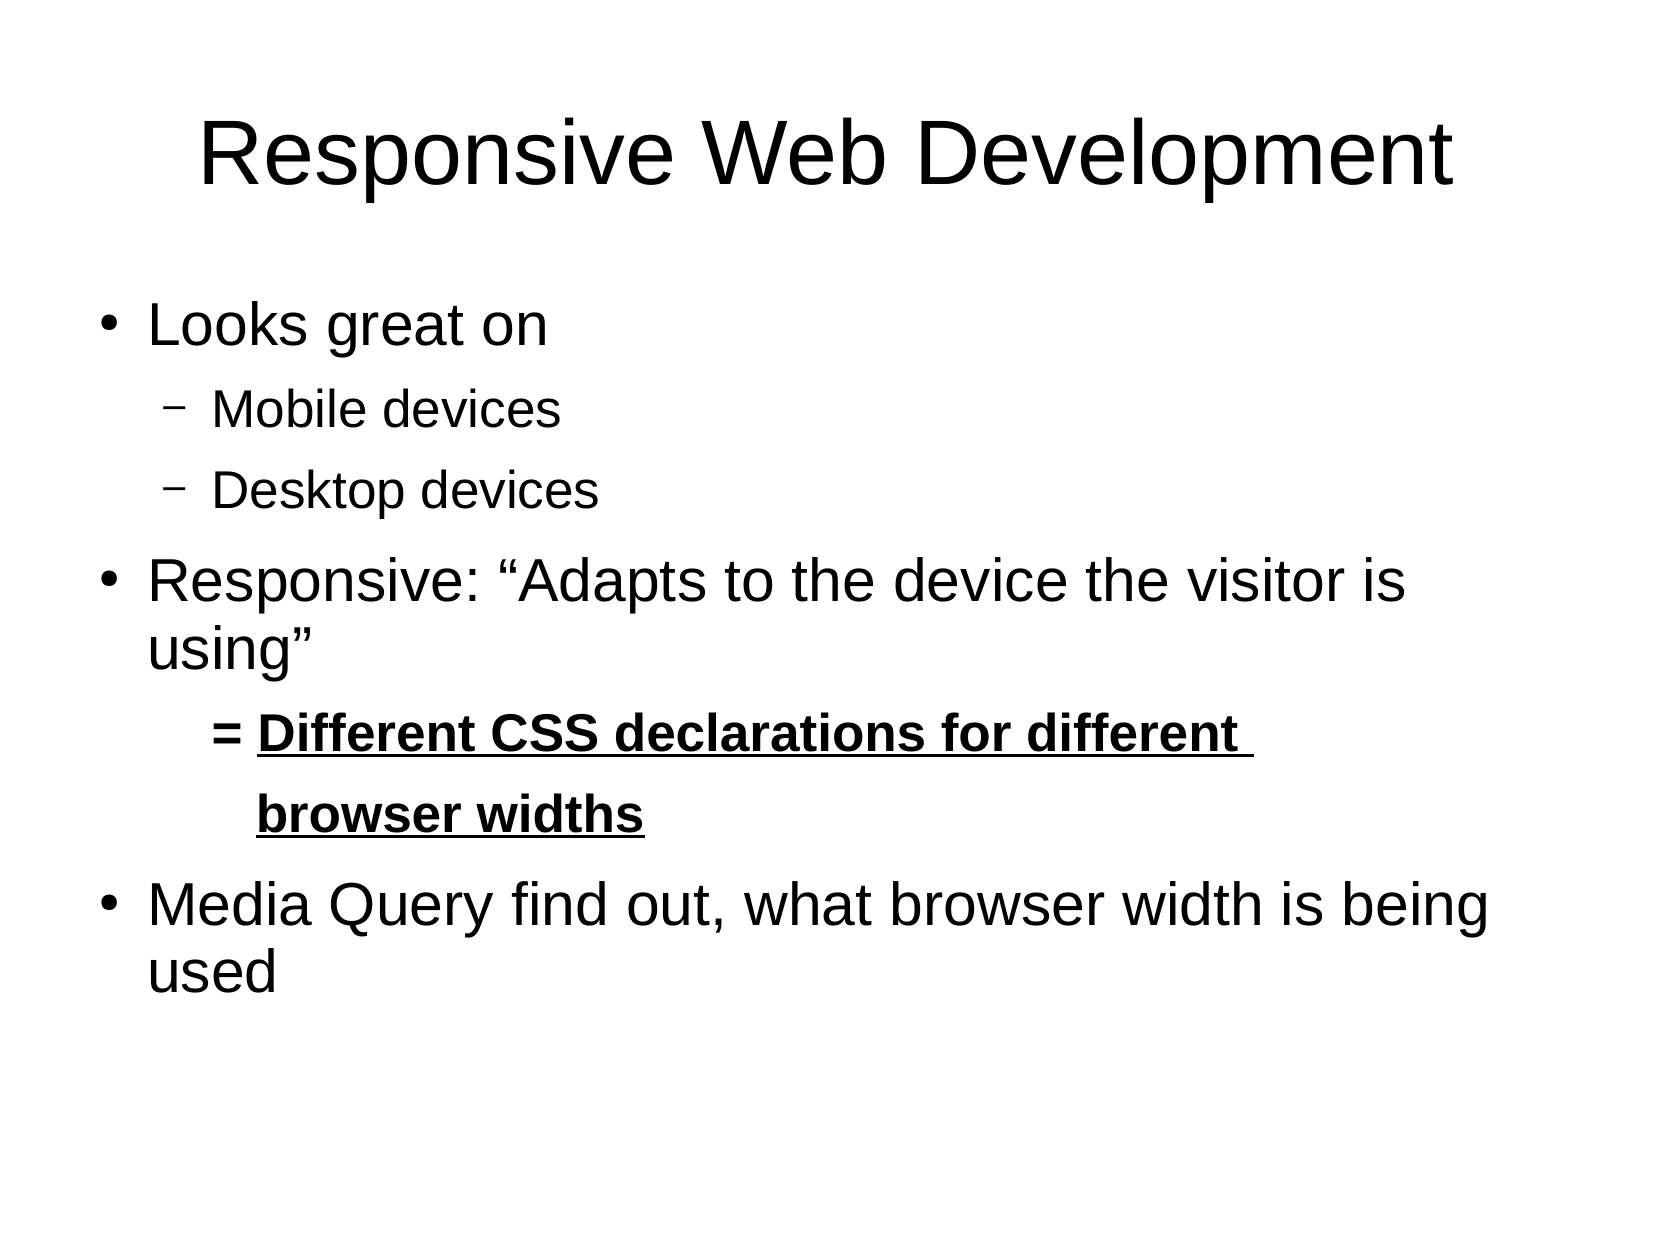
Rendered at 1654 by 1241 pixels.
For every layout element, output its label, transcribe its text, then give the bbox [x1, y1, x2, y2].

title Responsive Web Development [82, 49, 1571, 257]
list Looks great on Mobile devices Desktop devices Responsive: “Adapts to the device the visitor is using” = Different CSS declarations for different browser widths Media Query find out, what browser width is being used [82, 290, 1571, 1010]
